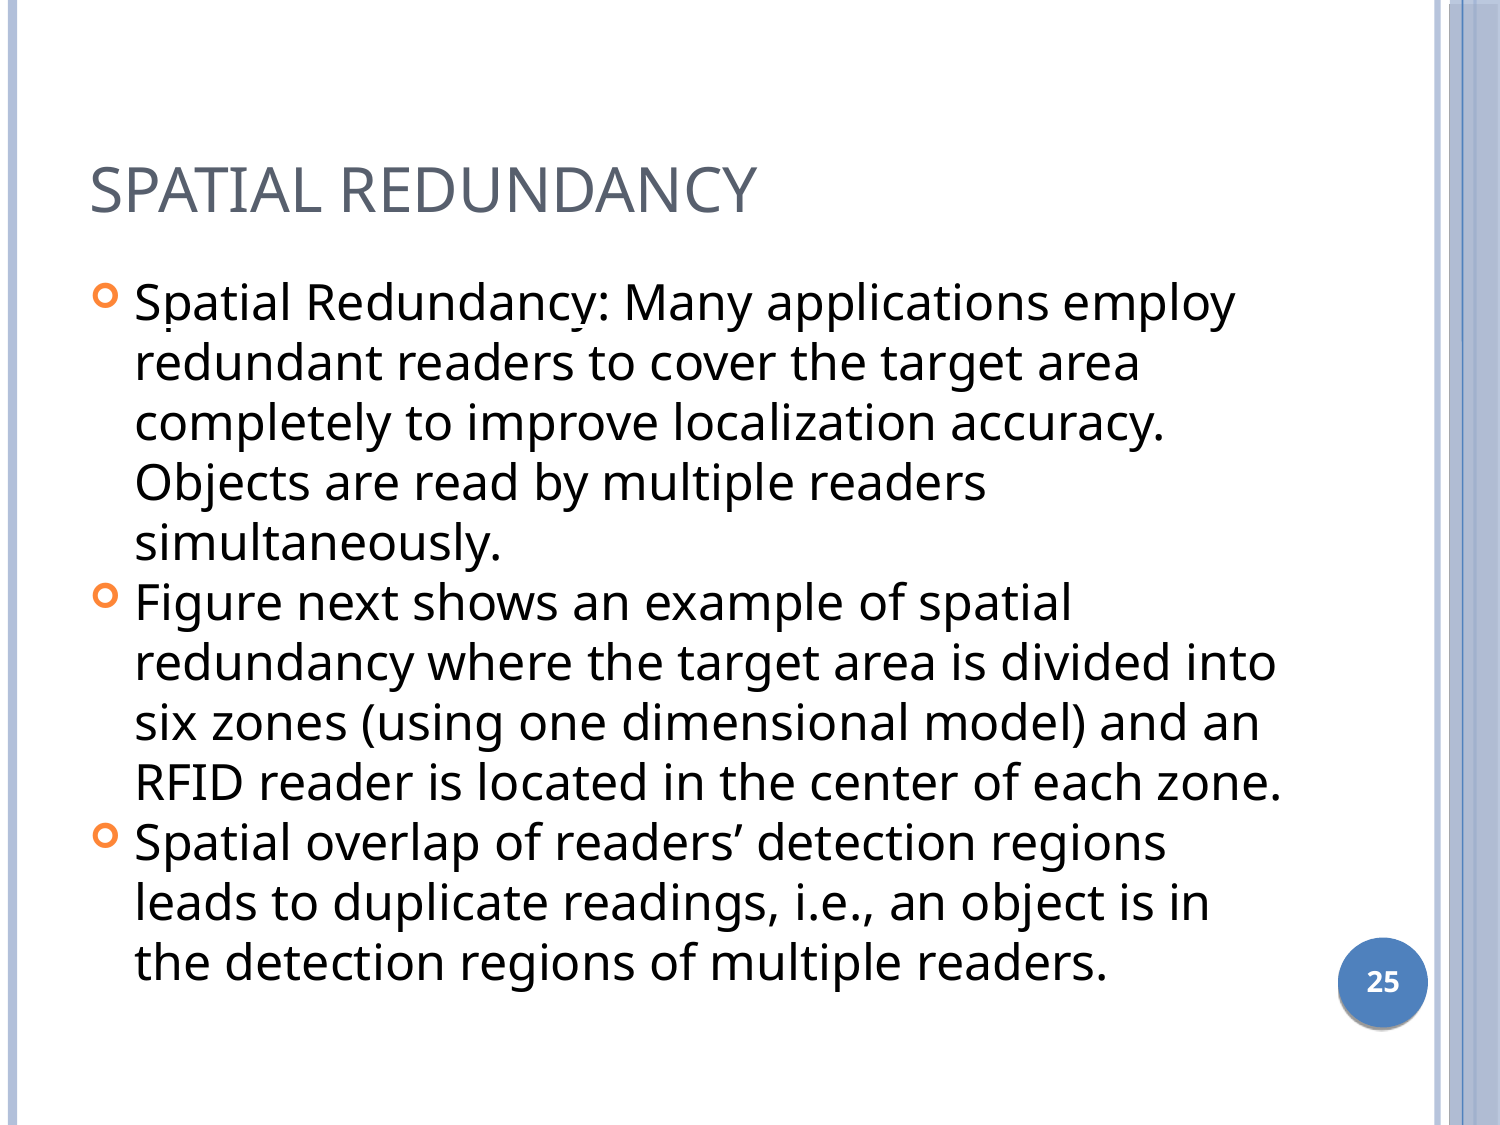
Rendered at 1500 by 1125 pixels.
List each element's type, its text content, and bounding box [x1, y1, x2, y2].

text_box Spatial Redundancy [74, 45, 1300, 233]
text_box <number> [1333, 940, 1434, 1027]
text_box Spatial Redundancy: Many applications employ redundant readers to cover the target area completely to improve localization accuracy. Objects are read by multiple readers simultaneously. Figure next shows an example of spatial redundancy where the target area is divided into six zones (using one dimensional model) and an RFID reader is located in the center of each zone. Spatial overlap of readers’ detection regions leads to duplicate readings, i.e., an object is in the detection regions of multiple readers. [74, 262, 1300, 1062]
